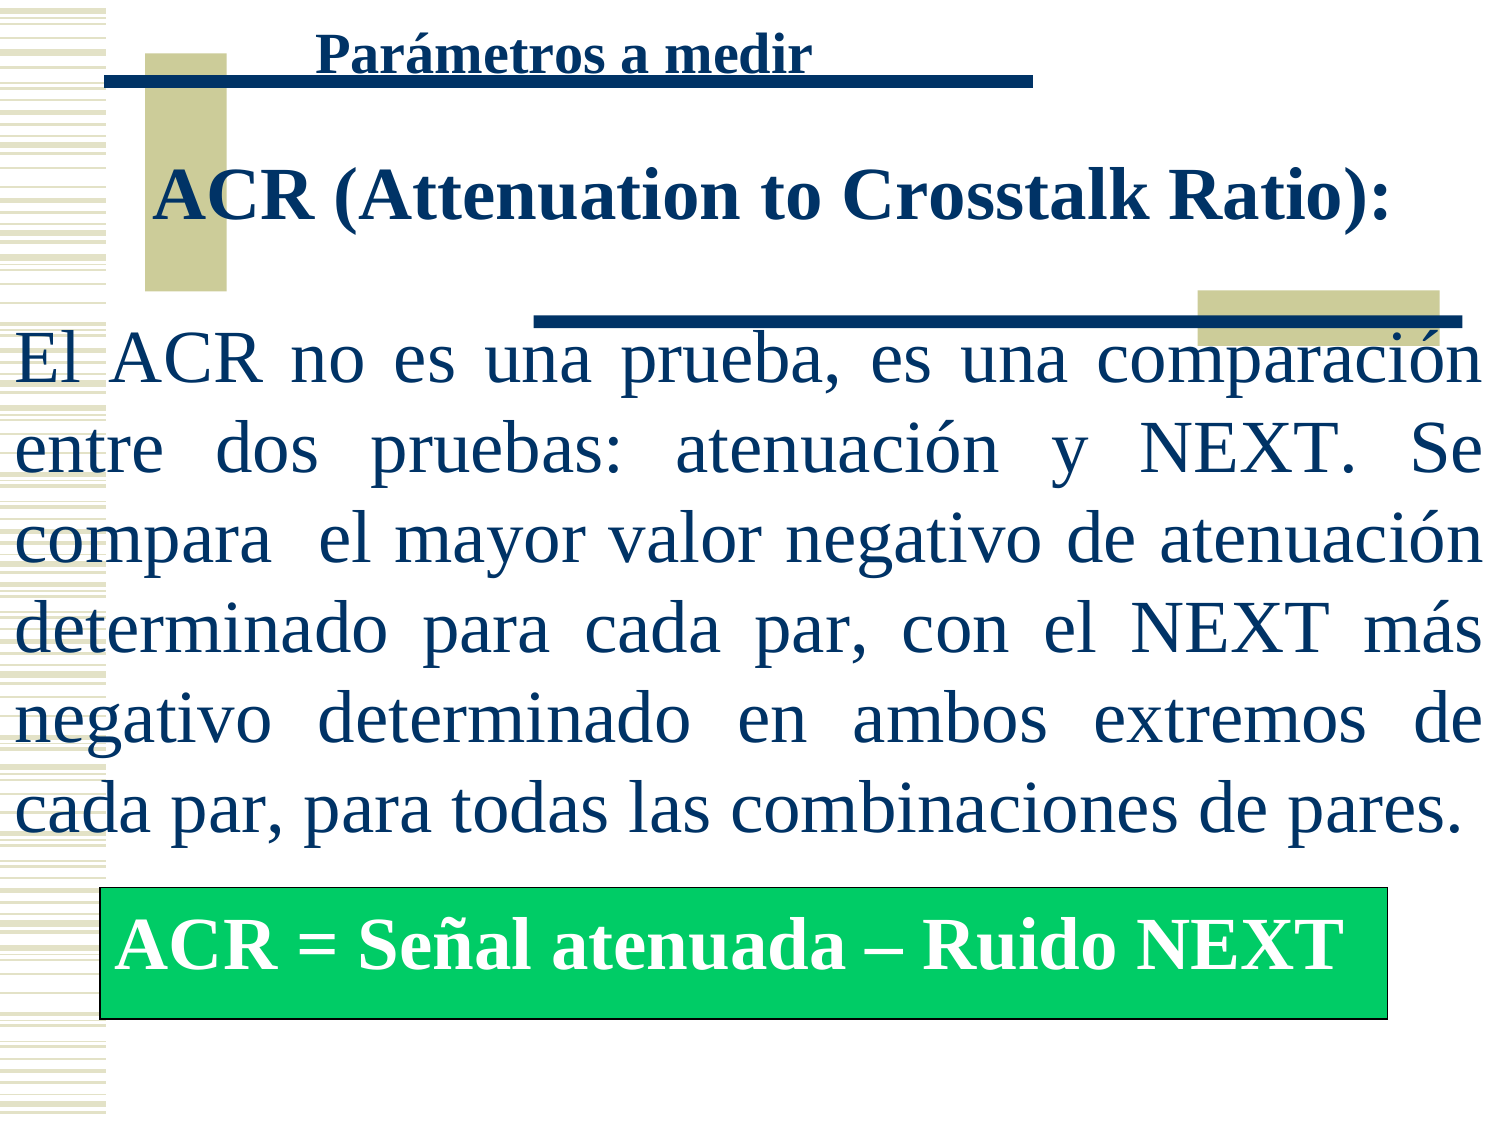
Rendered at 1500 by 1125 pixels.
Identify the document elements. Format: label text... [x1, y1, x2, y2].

text_box El ACR no es una prueba, es una comparación entre dos pruebas: atenuación y NEXT. Se compara el mayor valor negativo de atenuación determinado para cada par, con el NEXT más negativo determinado en ambos extremos de cada par, para todas las combinaciones de pares. [0, 299, 1500, 856]
text_box ACR (Attenuation to Crosstalk Ratio): [137, 137, 1410, 243]
text_box ACR = Señal atenuada – Ruido NEXT [99, 887, 1388, 1019]
text_box Parámetros a medir [300, 7, 829, 94]
